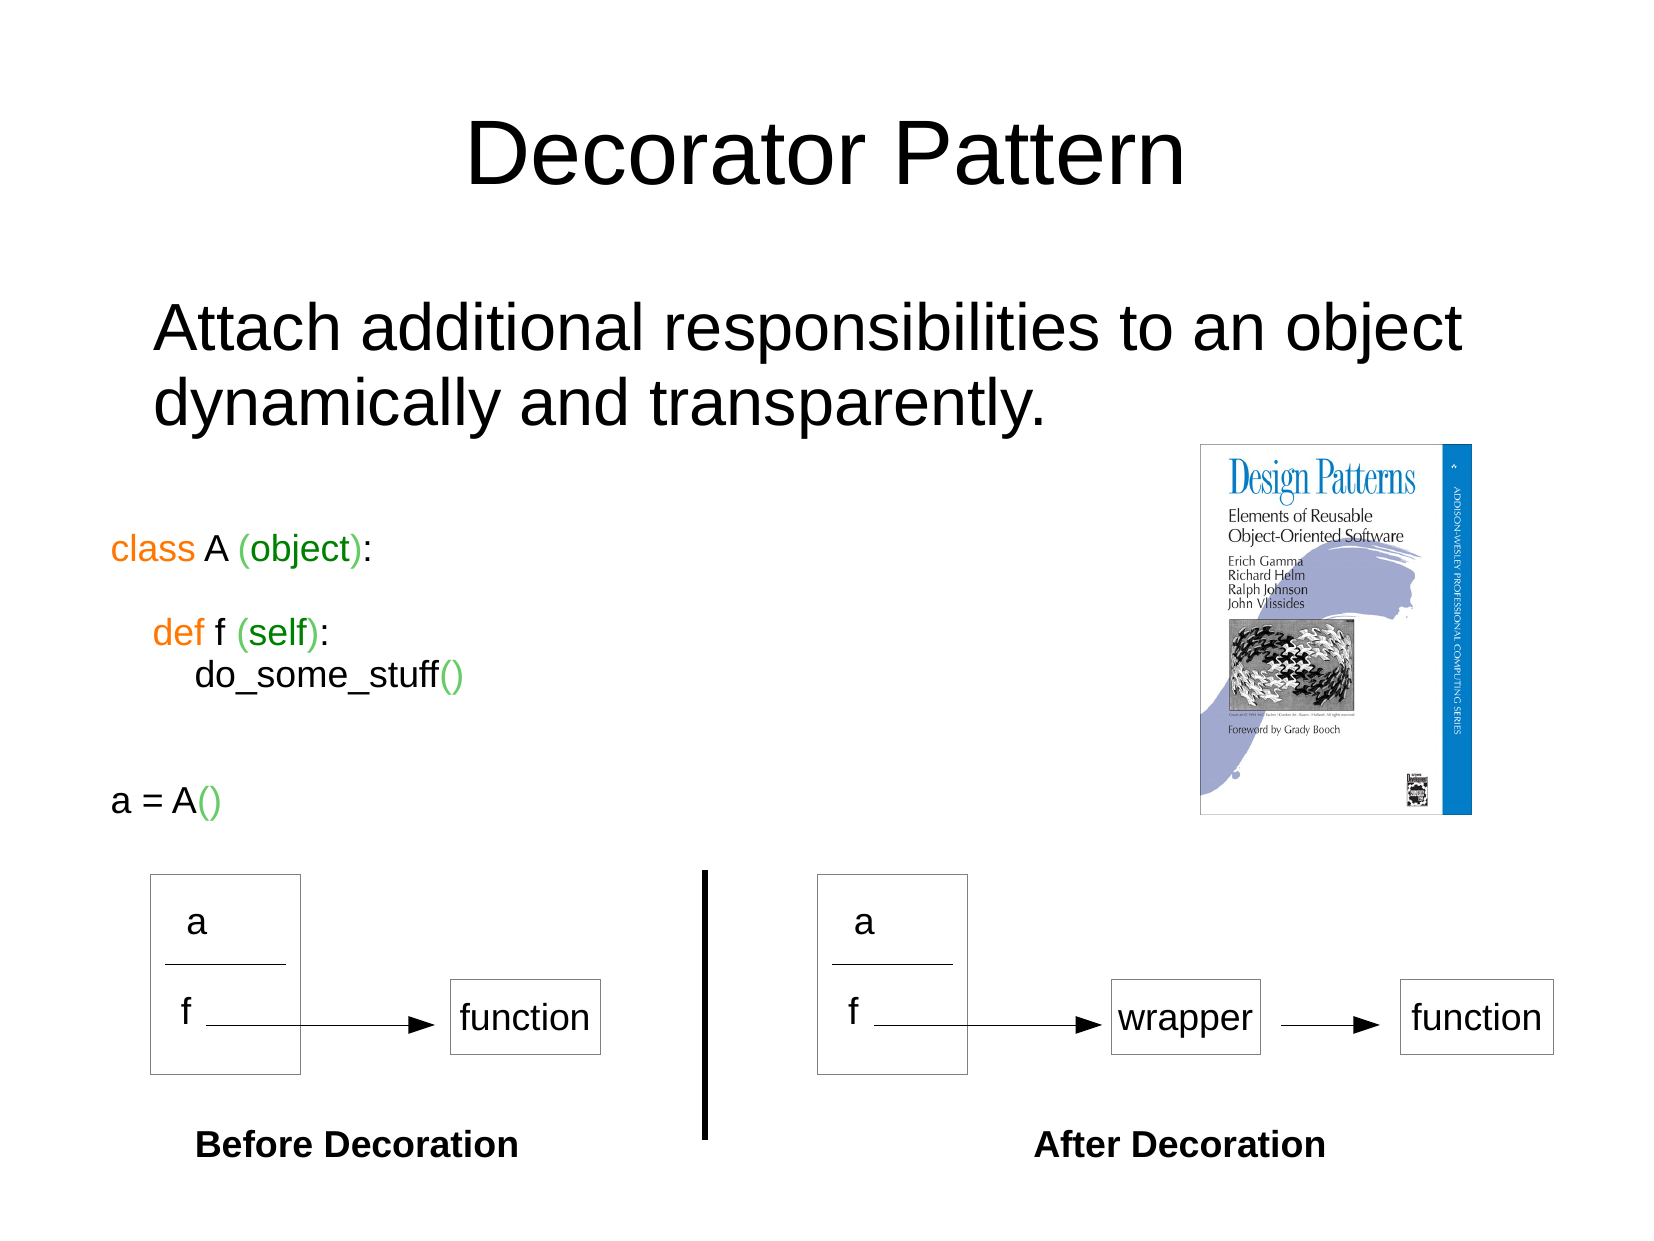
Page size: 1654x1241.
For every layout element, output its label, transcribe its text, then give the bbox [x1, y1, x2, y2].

list Attach additional responsibilities to an object dynamically and transparently. [82, 290, 1538, 1010]
title Decorator Pattern [82, 49, 1571, 257]
text_box After Decoration [1018, 1116, 1342, 1174]
text_box a [838, 893, 890, 950]
text_box Before Decoration [180, 1116, 535, 1174]
text_box f [166, 983, 207, 1040]
text_box function [1400, 979, 1554, 1055]
text_box [817, 874, 968, 1075]
picture [1200, 444, 1472, 815]
text_box class A (object): def f (self): do_some_stuff() a = A() [95, 520, 480, 830]
text_box wrapper [1111, 979, 1261, 1055]
text_box function [450, 979, 601, 1055]
text_box f [833, 983, 874, 1040]
text_box a [171, 893, 222, 950]
text_box [150, 874, 301, 1075]
